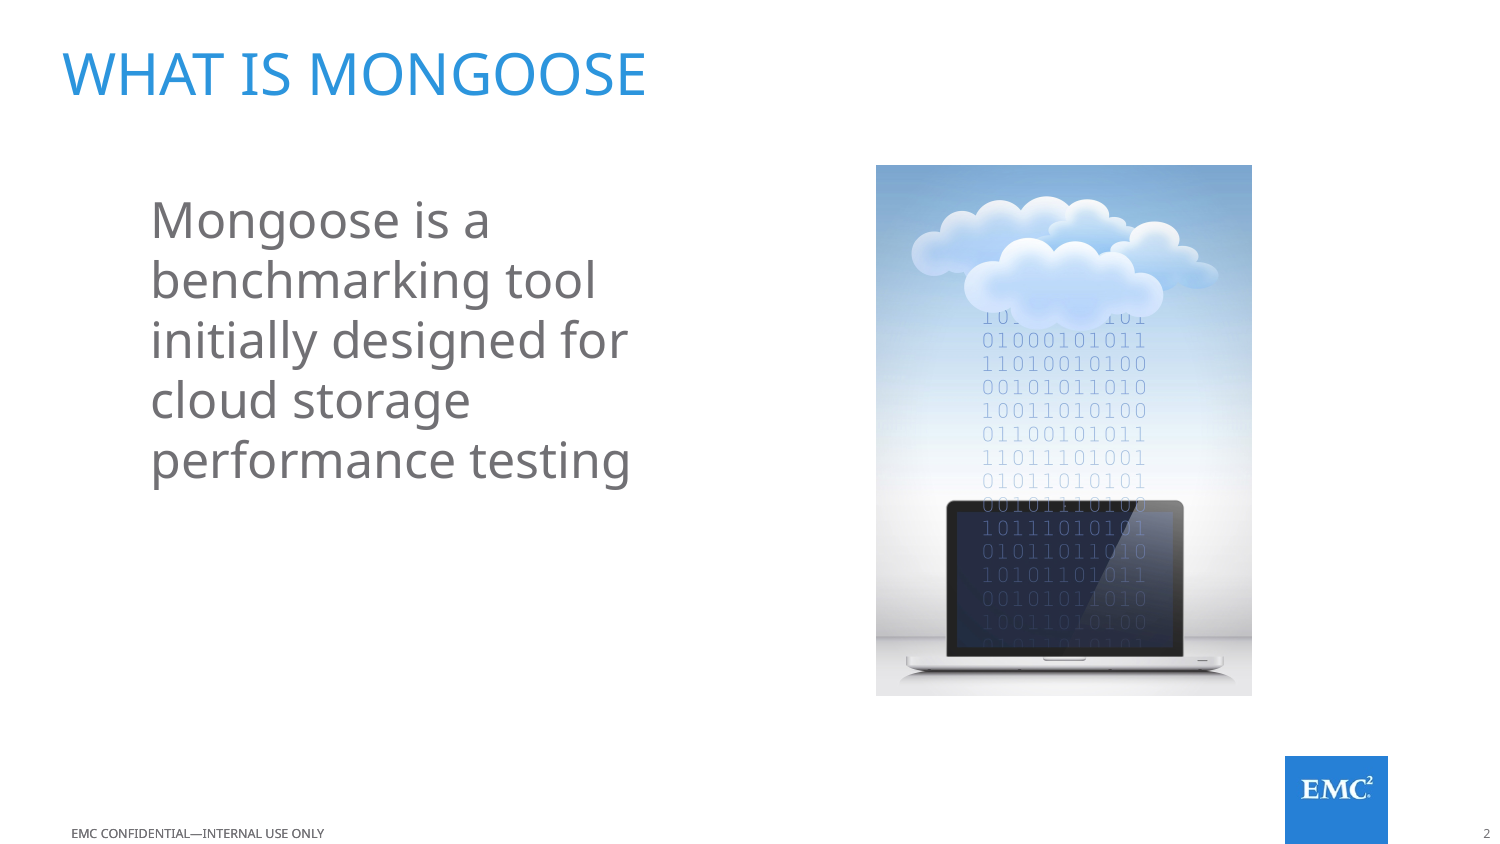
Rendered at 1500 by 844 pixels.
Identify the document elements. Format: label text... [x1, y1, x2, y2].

title WHAT IS mONGOOSE [62, 37, 1450, 108]
picture [1285, 756, 1388, 844]
picture [876, 165, 1252, 697]
list Mongoose is a benchmarking tool initially designed for cloud storage performance testing [79, 188, 758, 720]
